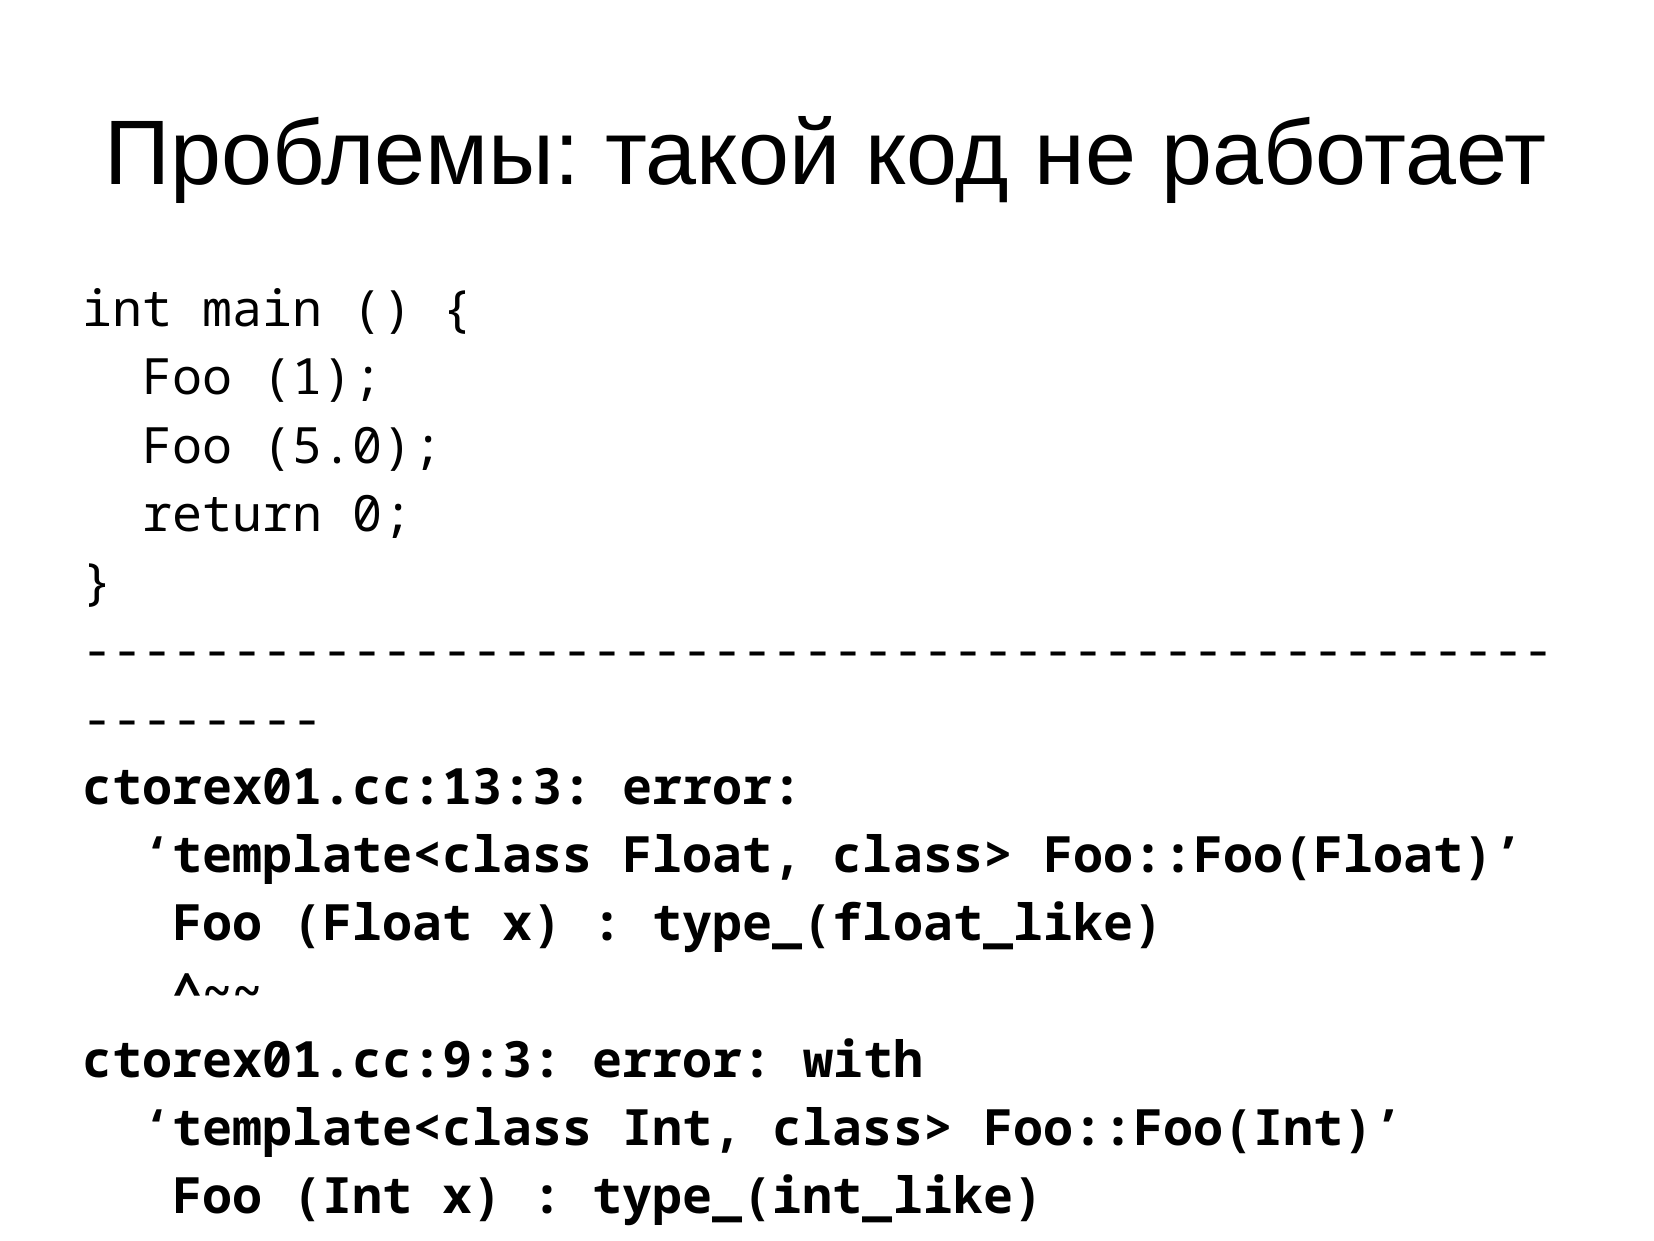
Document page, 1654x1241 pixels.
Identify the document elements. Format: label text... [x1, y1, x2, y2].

subtitle int main () { Foo (1); Foo (5.0); return 0; } --------------------------------------------------------- ctorex01.cc:13:3: error: ‘template<class Float, class> Foo::Foo(Float)’ Foo (Float x) : type_(float_like) ^~~ ctorex01.cc:9:3: error: with ‘template<class Int, class> Foo::Foo(Int)’ Foo (Int x) : type_(int_like) [82, 316, 1571, 1186]
title Проблемы: такой код не работает [82, 49, 1571, 257]
